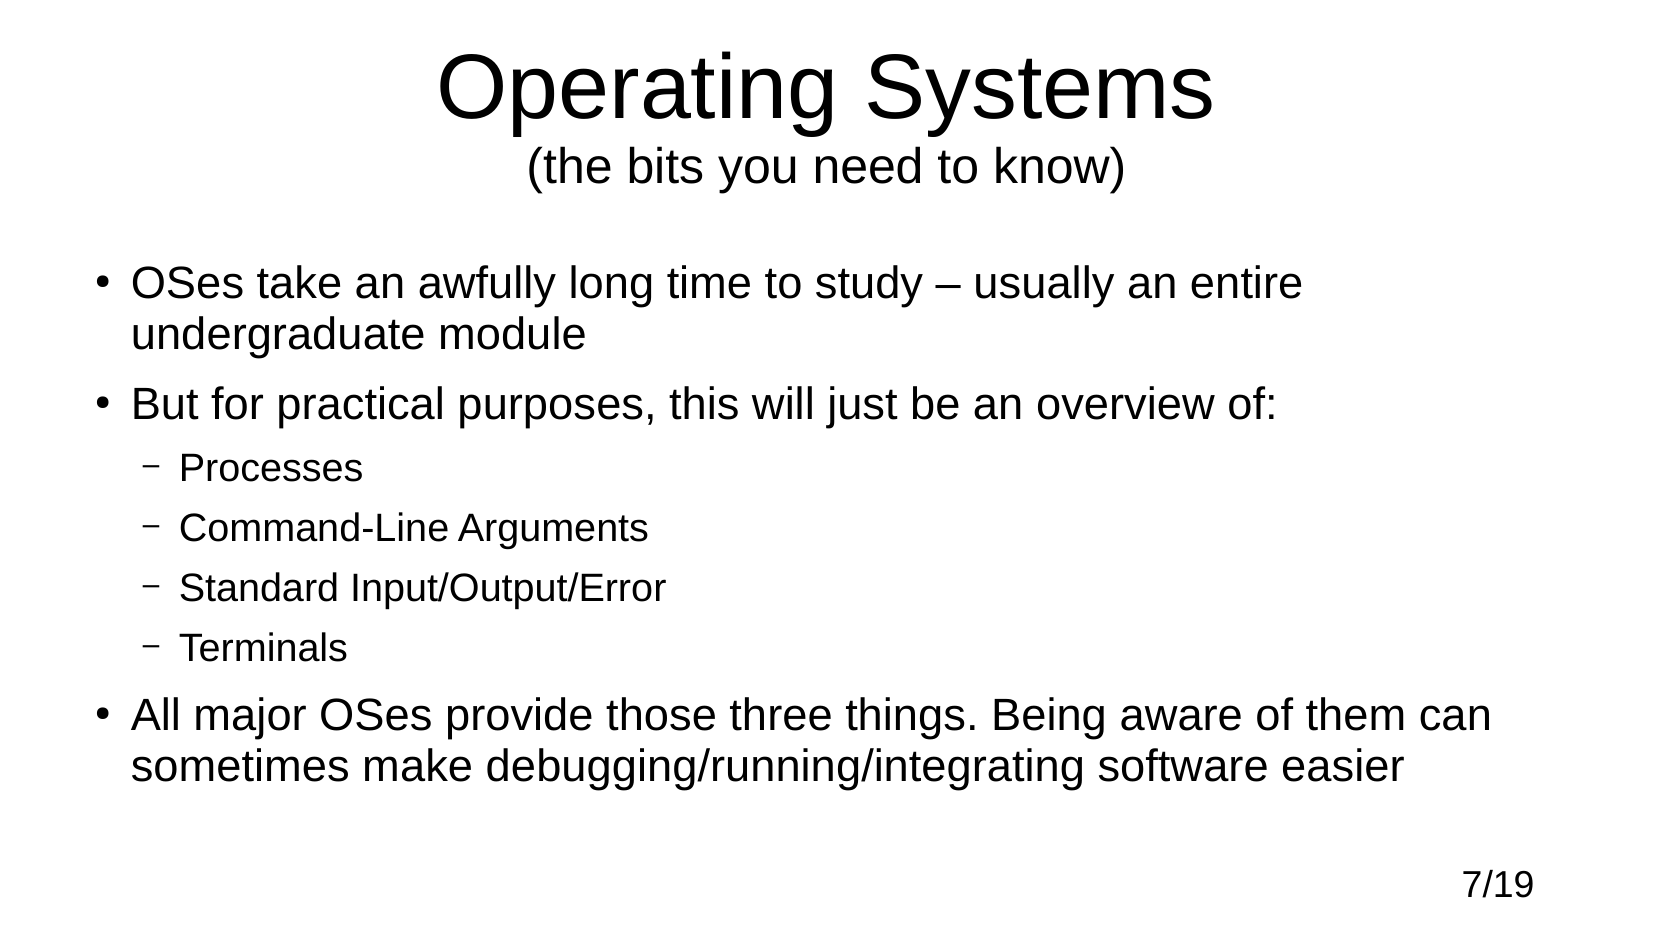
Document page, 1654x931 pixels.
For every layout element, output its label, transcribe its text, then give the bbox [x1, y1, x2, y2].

list OSes take an awfully long time to study – usually an entire undergraduate module But for practical purposes, this will just be an overview of: Processes Command-Line Arguments Standard Input/Output/Error Terminals All major OSes provide those three things. Being aware of them can sometimes make debugging/running/integrating software easier [82, 257, 1571, 798]
text_box <number>/19 [1446, 856, 1625, 931]
title Operating Systems (the bits you need to know) [82, 35, 1571, 194]
